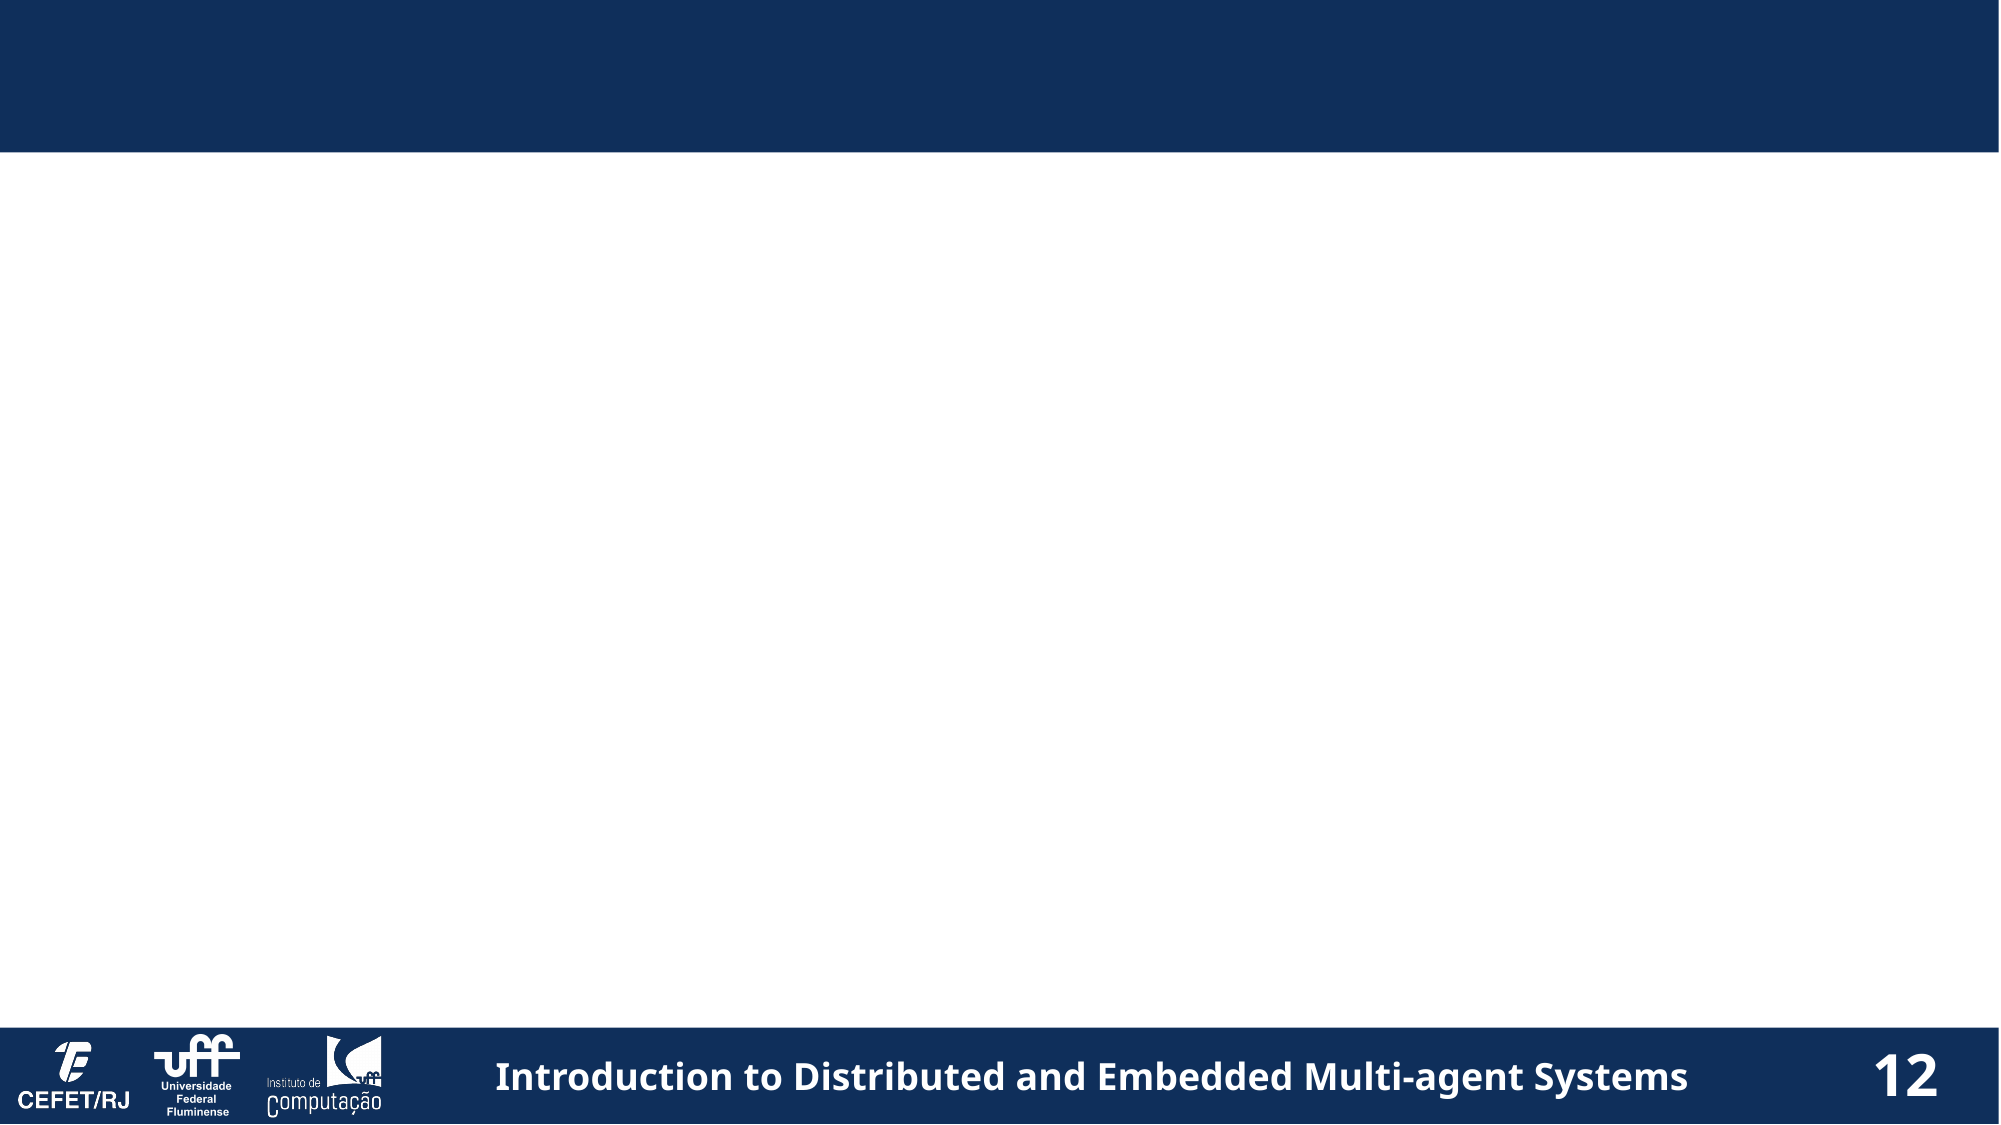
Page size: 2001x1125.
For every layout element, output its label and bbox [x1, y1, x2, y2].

picture [265, 1033, 383, 1118]
picture [18, 1021, 129, 1125]
picture [153, 1033, 241, 1121]
